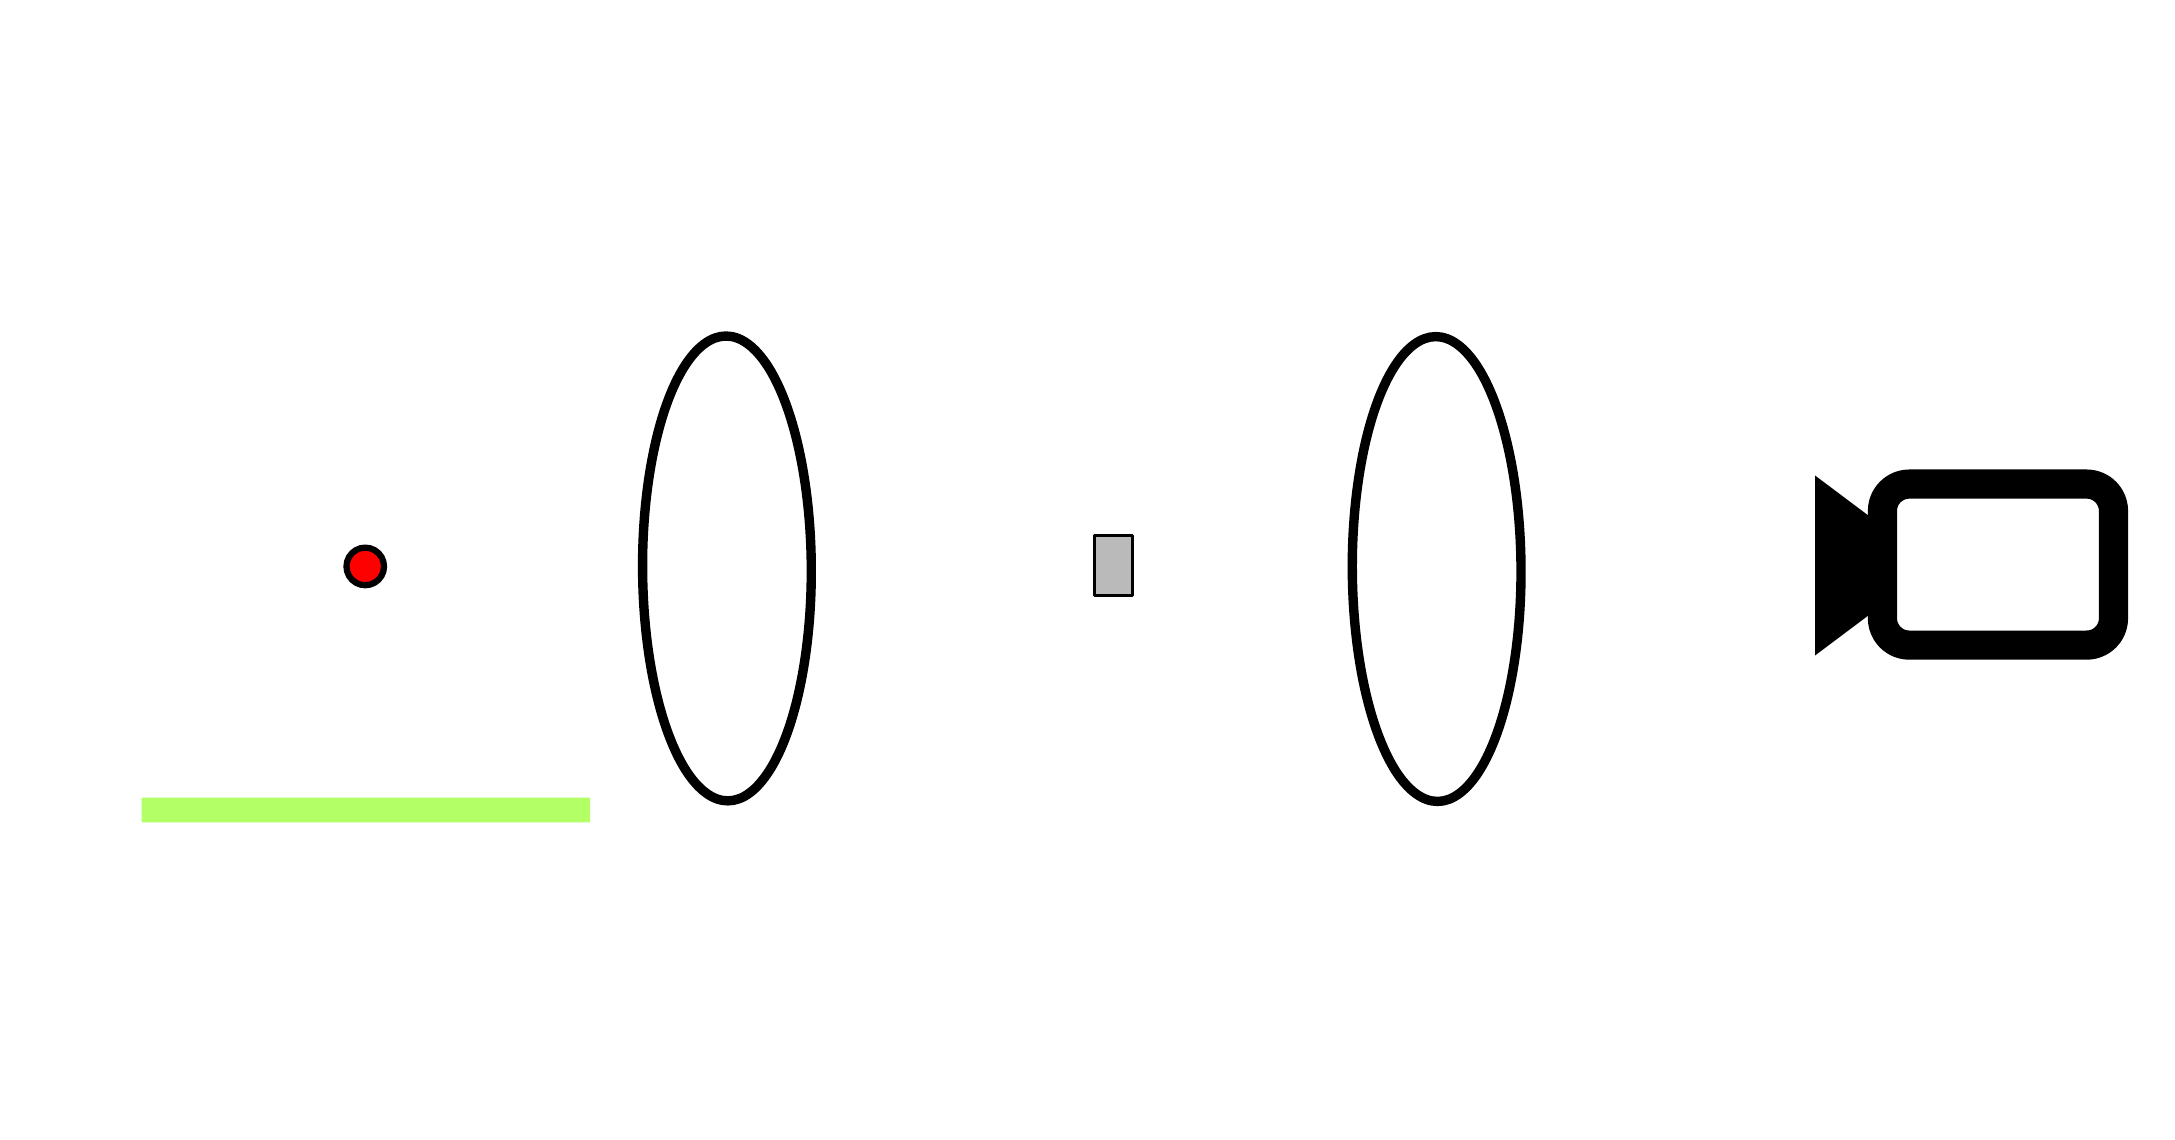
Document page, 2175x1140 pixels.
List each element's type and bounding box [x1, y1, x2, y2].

text_box [1094, 535, 1133, 596]
text_box [642, 336, 812, 801]
text_box [1352, 336, 1522, 802]
text_box [1882, 484, 2114, 646]
text_box [1815, 475, 1876, 656]
text_box [346, 547, 385, 586]
